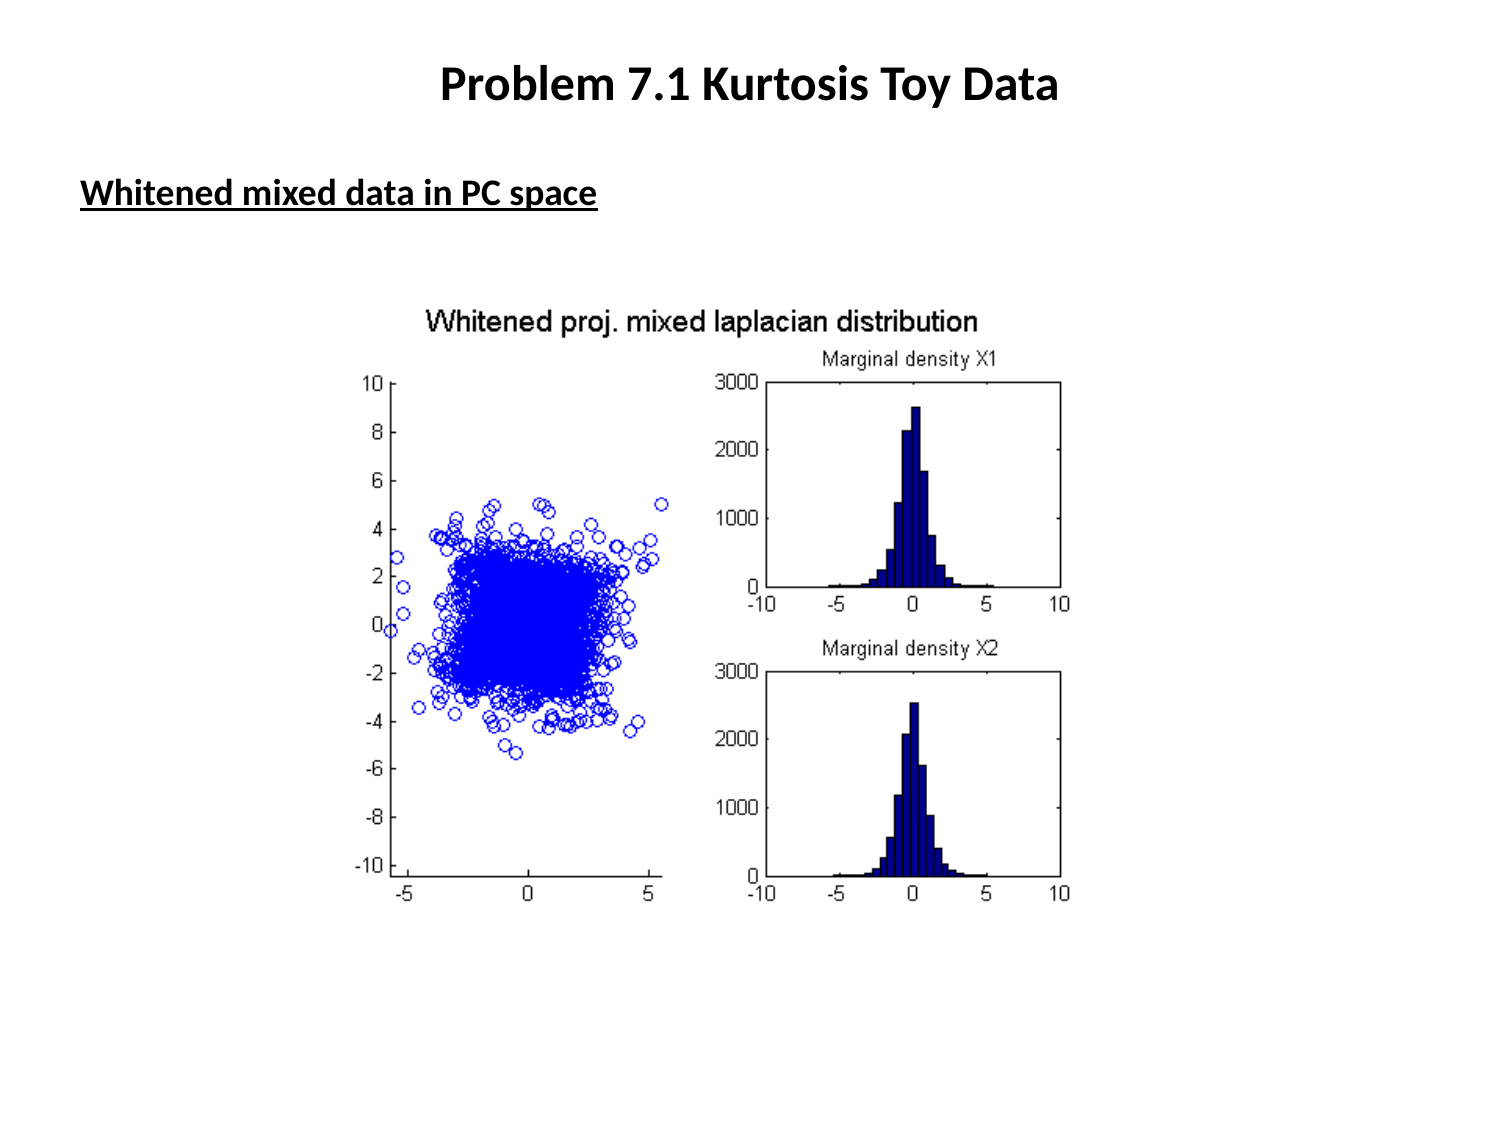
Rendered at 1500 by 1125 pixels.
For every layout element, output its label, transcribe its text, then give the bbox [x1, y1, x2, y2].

picture [265, 288, 1143, 945]
text_box Whitened mixed data in PC space [64, 160, 804, 221]
text_box Problem 7.1 Kurtosis Toy Data [0, 42, 1500, 118]
